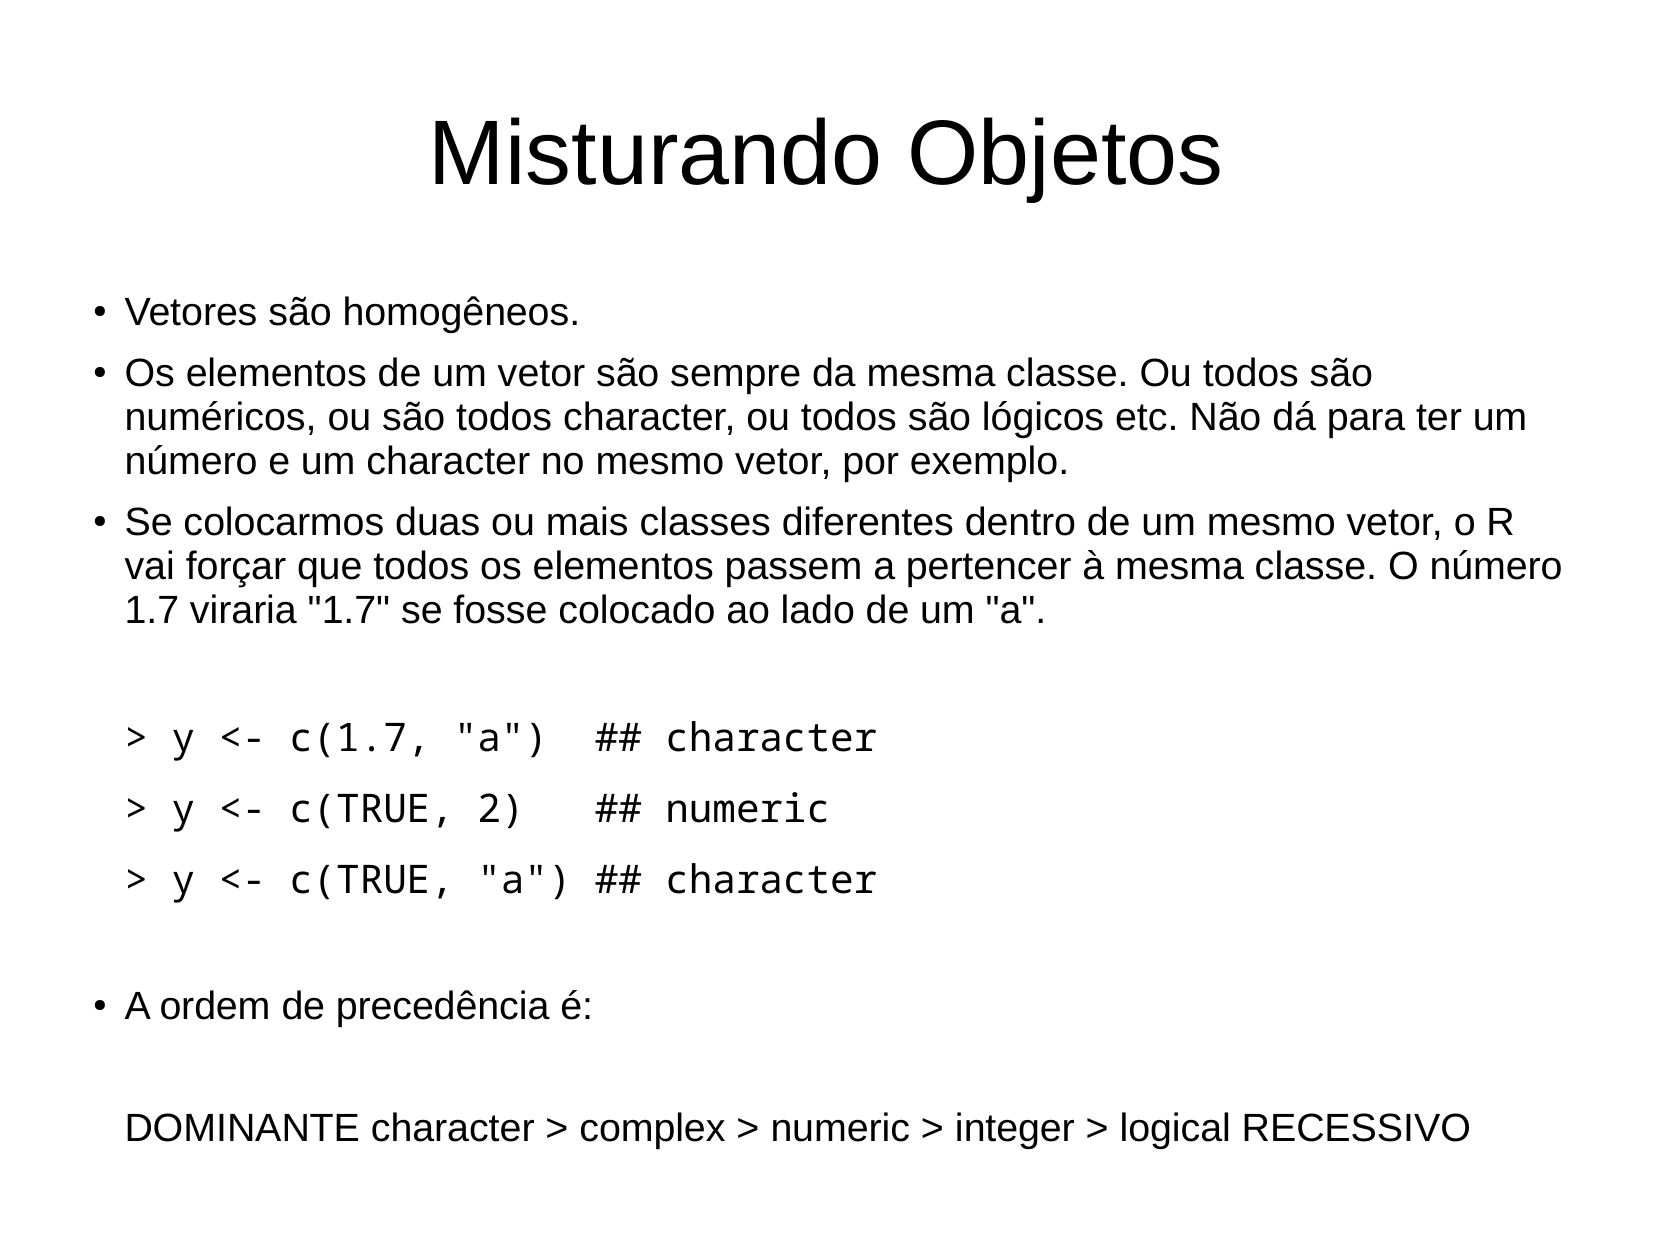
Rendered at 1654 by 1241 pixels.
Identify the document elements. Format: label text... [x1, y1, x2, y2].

title Misturando Objetos [82, 49, 1571, 257]
list Vetores são homogêneos. Os elementos de um vetor são sempre da mesma classe. Ou todos são numéricos, ou são todos character, ou todos são lógicos etc. Não dá para ter um número e um character no mesmo vetor, por exemplo. Se colocarmos duas ou mais classes diferentes dentro de um mesmo vetor, o R vai forçar que todos os elementos passem a pertencer à mesma classe. O número 1.7 viraria "1.7" se fosse colocado ao lado de um "a". > y <- c(1.7, "a") ## character > y <- c(TRUE, 2) ## numeric > y <- c(TRUE, "a") ## character A ordem de precedência é: DOMINANTE character > complex > numeric > integer > logical RECESSIVO [82, 290, 1571, 1158]
